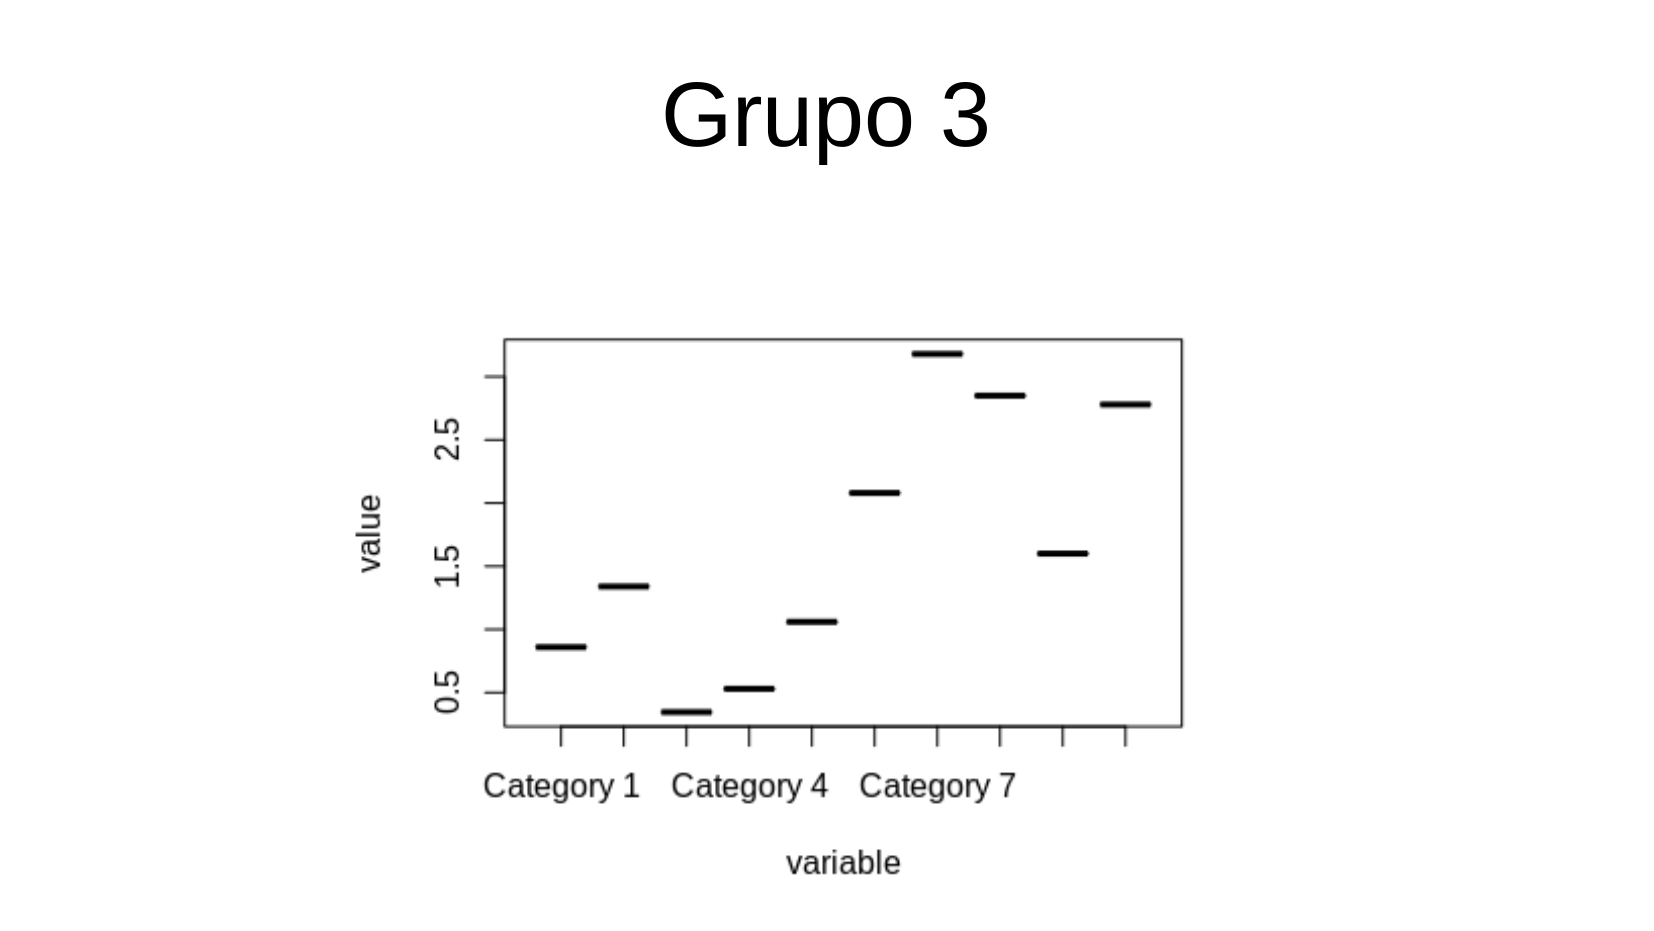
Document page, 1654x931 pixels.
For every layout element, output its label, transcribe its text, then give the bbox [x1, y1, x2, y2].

title Grupo 3 [82, 37, 1571, 193]
picture [346, 181, 1264, 925]
